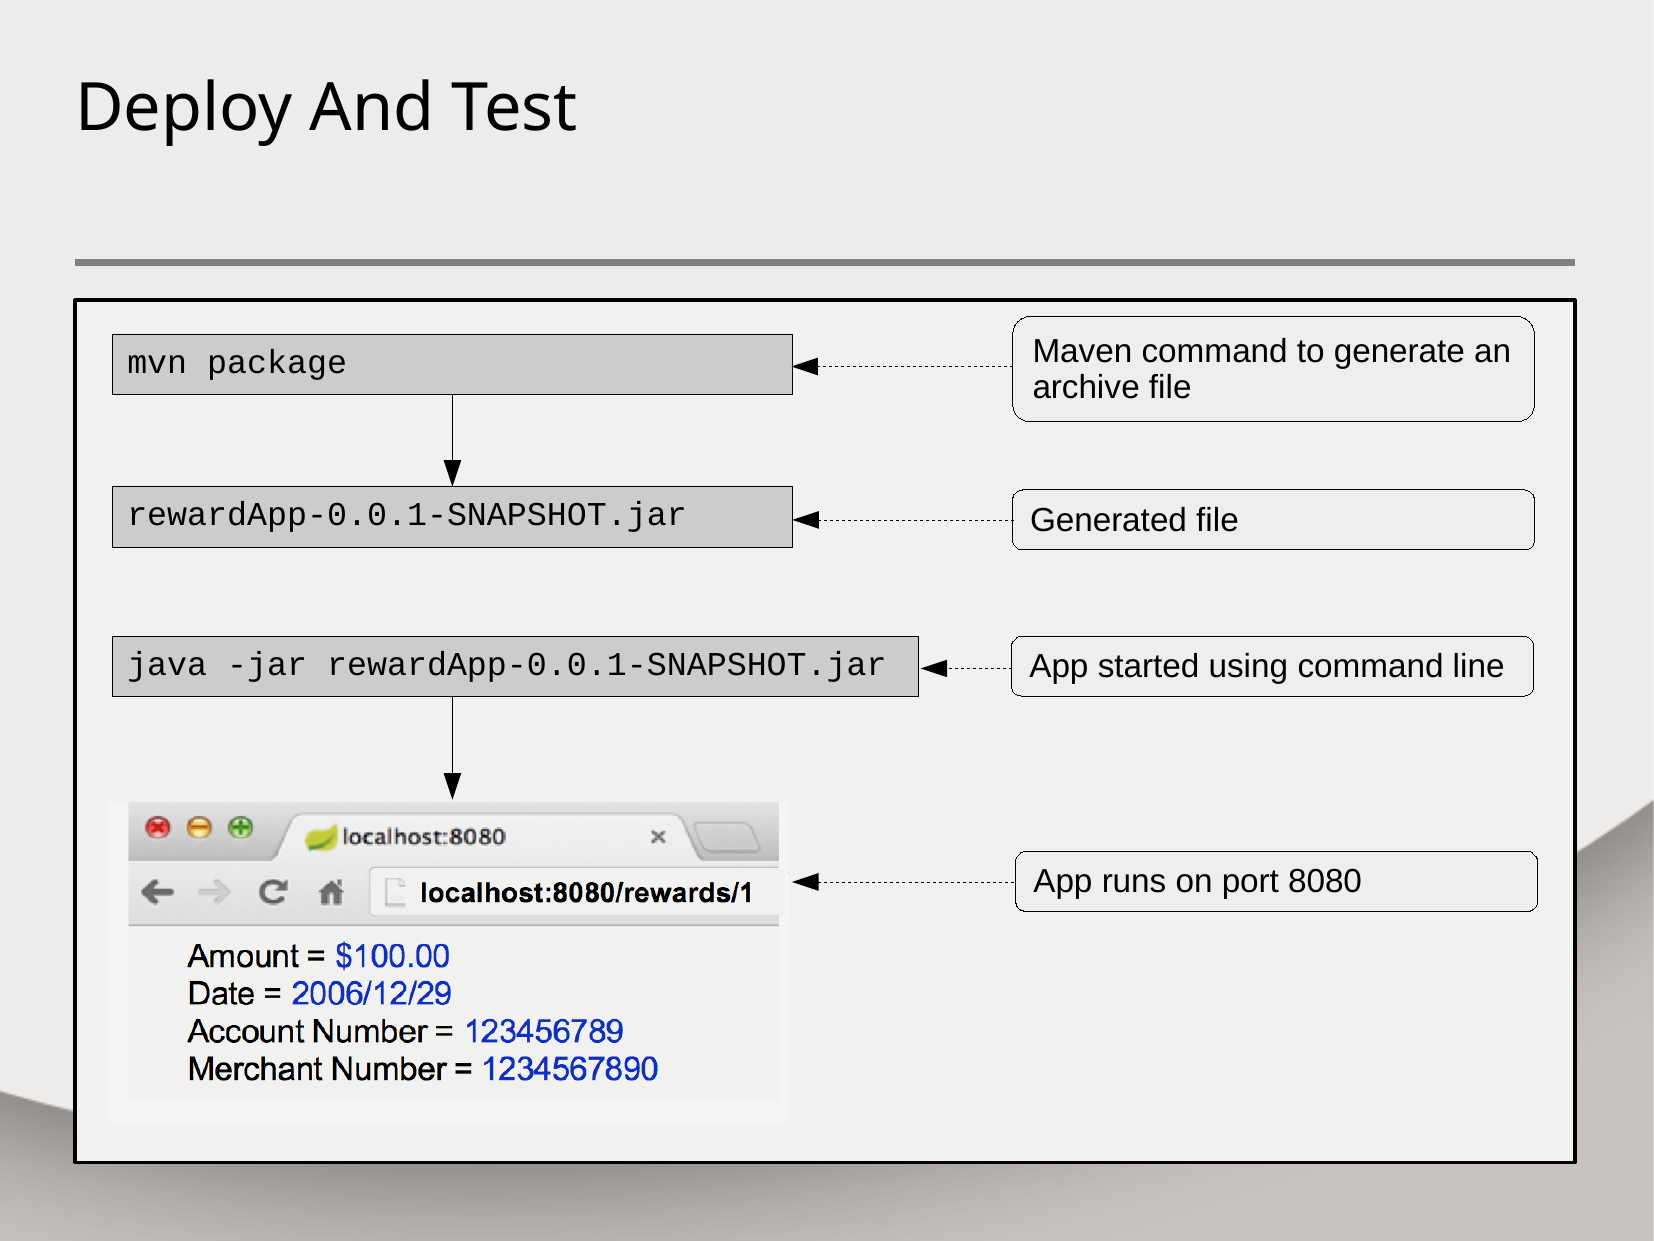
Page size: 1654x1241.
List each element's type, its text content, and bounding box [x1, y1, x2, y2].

text_box App runs on port 8080 [1015, 851, 1538, 912]
picture [0, 0, 1654, 1241]
text_box [75, 300, 1576, 1163]
text_box Maven command to generate an archive file [1012, 316, 1535, 422]
title Deploy And Test [75, 75, 1576, 226]
text_box rewardApp-0.0.1-SNAPSHOT.jar [112, 486, 793, 548]
text_box Generated file [1012, 489, 1535, 550]
text_box java -jar rewardApp-0.0.1-SNAPSHOT.jar [112, 636, 919, 697]
text_box App started using command line [1011, 636, 1534, 697]
text_box mvn package [112, 334, 793, 395]
